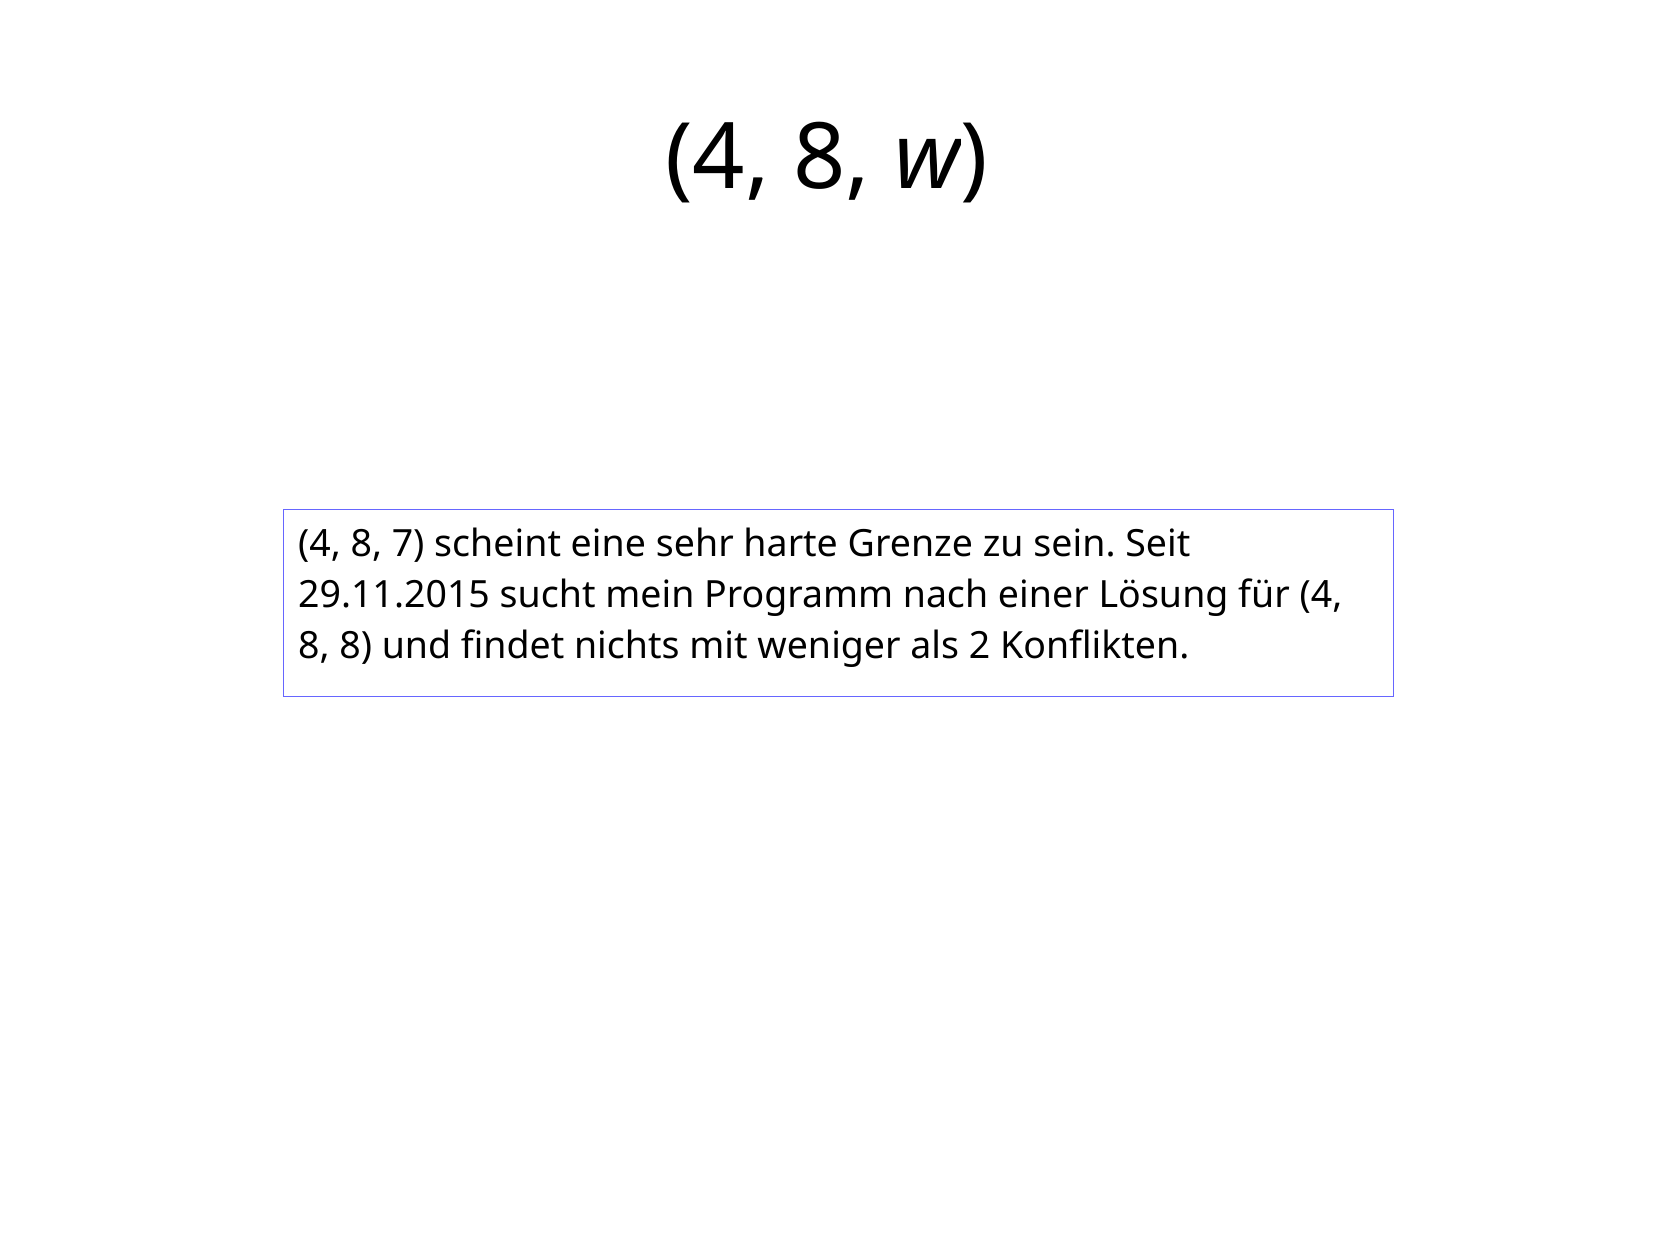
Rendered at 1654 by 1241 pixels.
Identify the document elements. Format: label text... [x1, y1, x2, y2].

text_box (4, 8, 7) scheint eine sehr harte Grenze zu sein. Seit 29.11.2015 sucht mein Programm nach einer Lösung für (4, 8, 8) und findet nichts mit weniger als 2 Konflikten. [283, 509, 1394, 697]
title (4, 8, w) [82, 49, 1571, 257]
